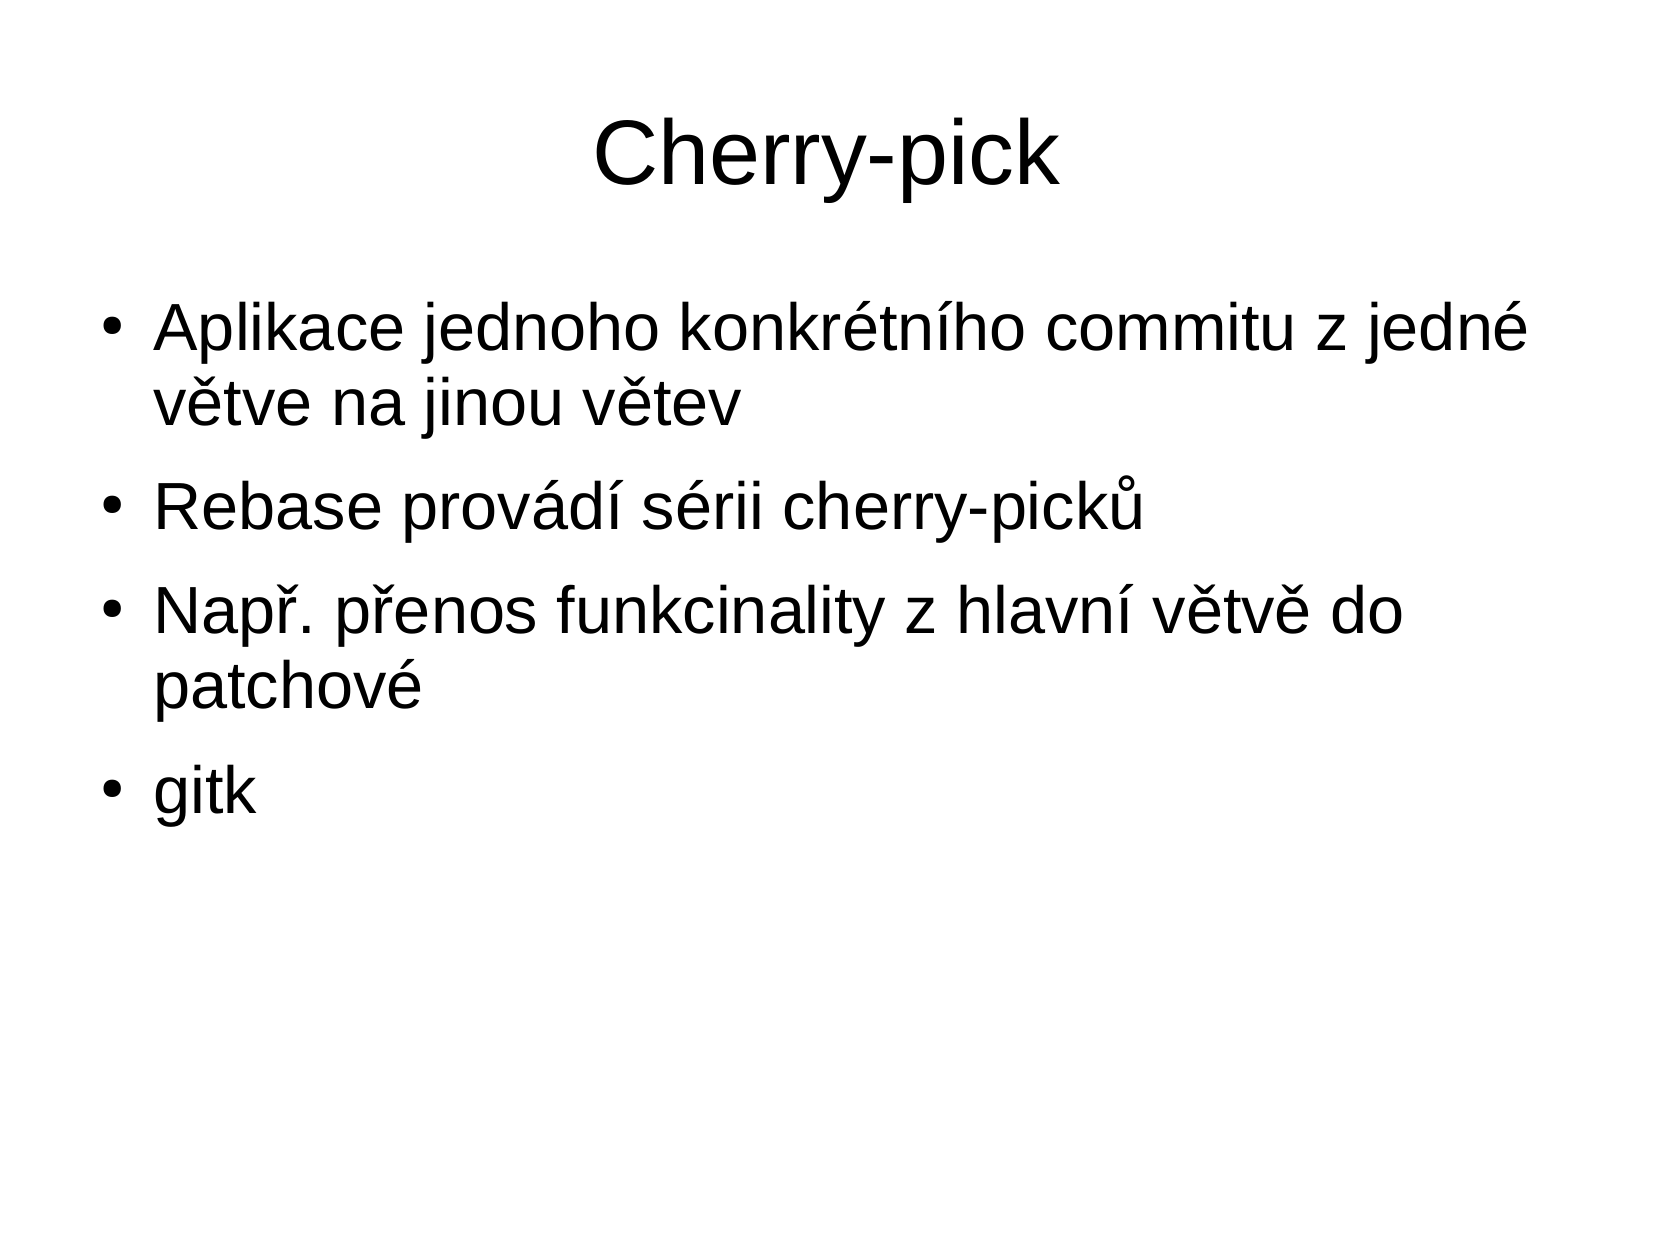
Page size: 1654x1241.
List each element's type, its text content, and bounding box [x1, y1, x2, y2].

title Cherry-pick [82, 49, 1571, 257]
list Aplikace jednoho konkrétního commitu z jedné větve na jinou větev Rebase provádí sérii cherry-picků Např. přenos funkcinality z hlavní větvě do patchové gitk [82, 290, 1571, 1010]
